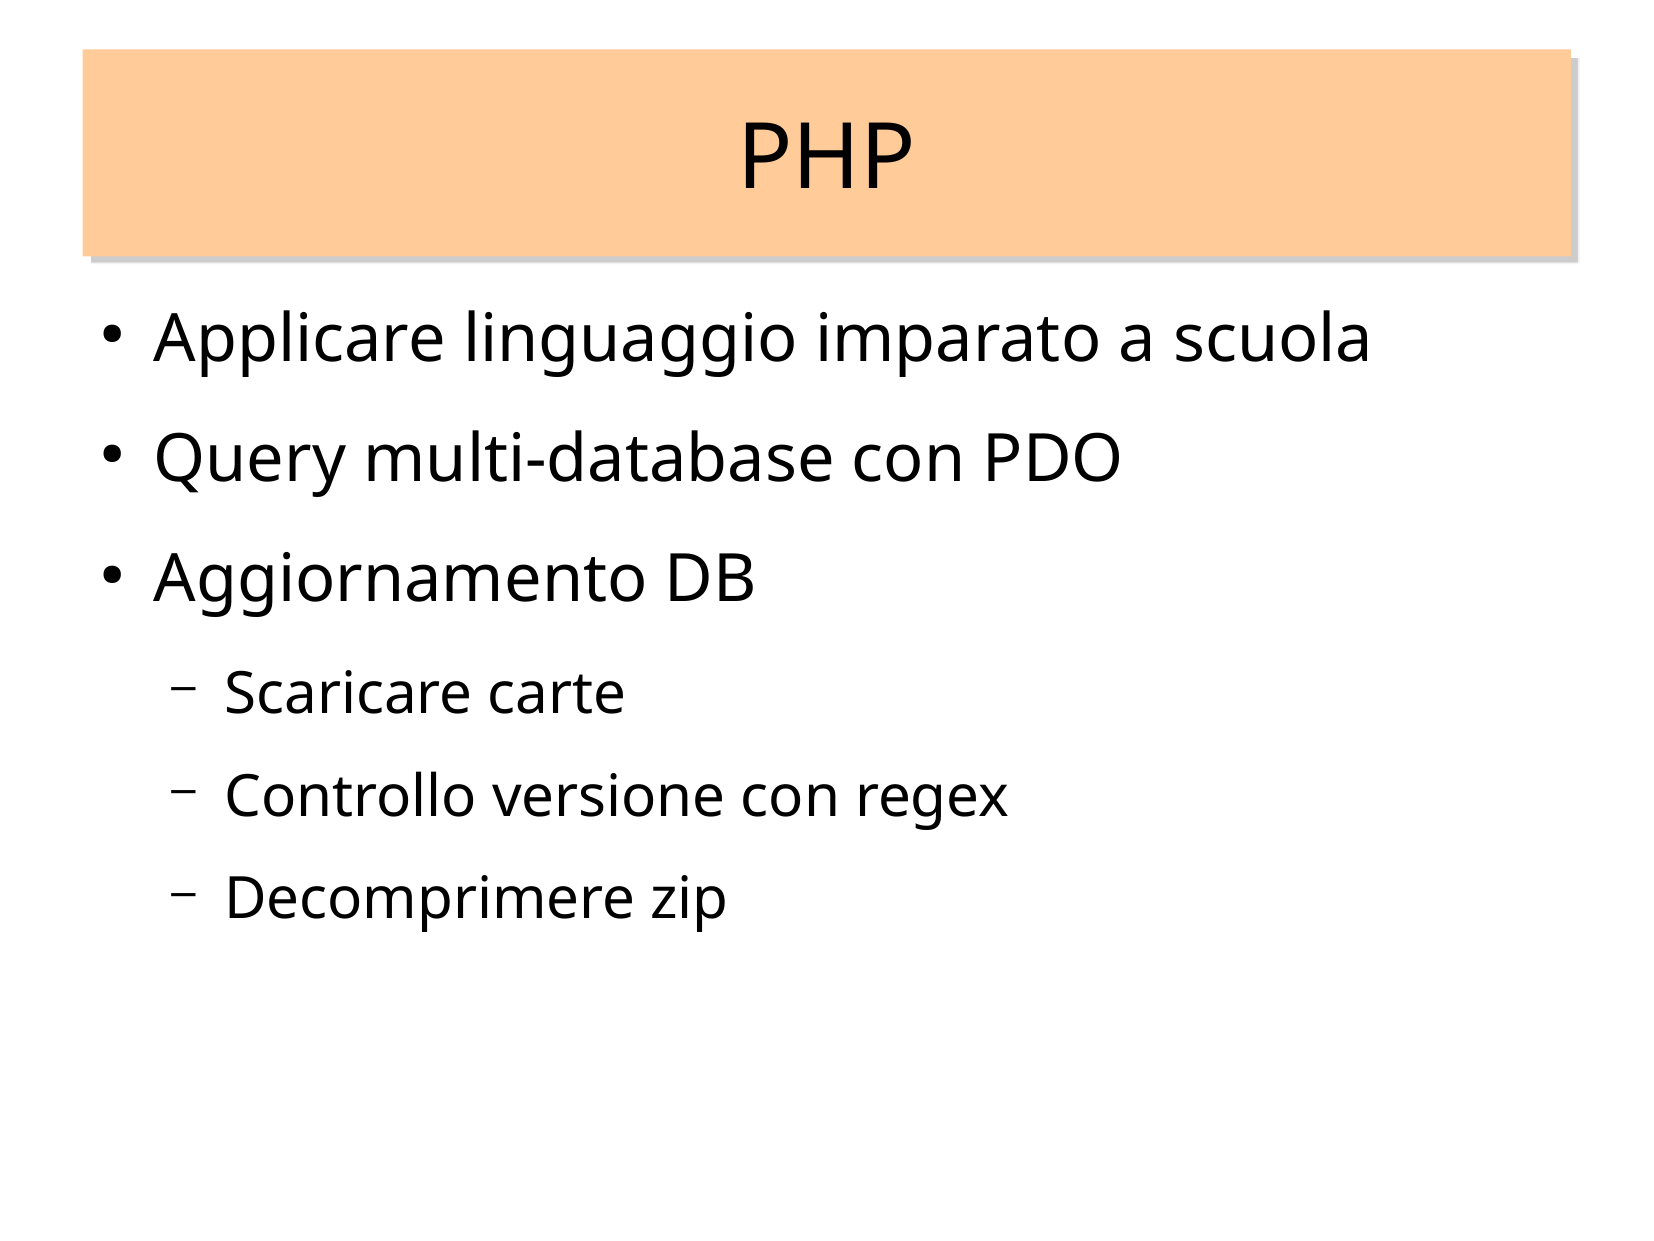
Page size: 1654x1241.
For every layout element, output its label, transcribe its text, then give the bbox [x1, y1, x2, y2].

title PHP [82, 49, 1571, 257]
list Applicare linguaggio imparato a scuola Query multi-database con PDO Aggiornamento DB Scaricare carte Controllo versione con regex Decomprimere zip [82, 290, 1571, 1109]
